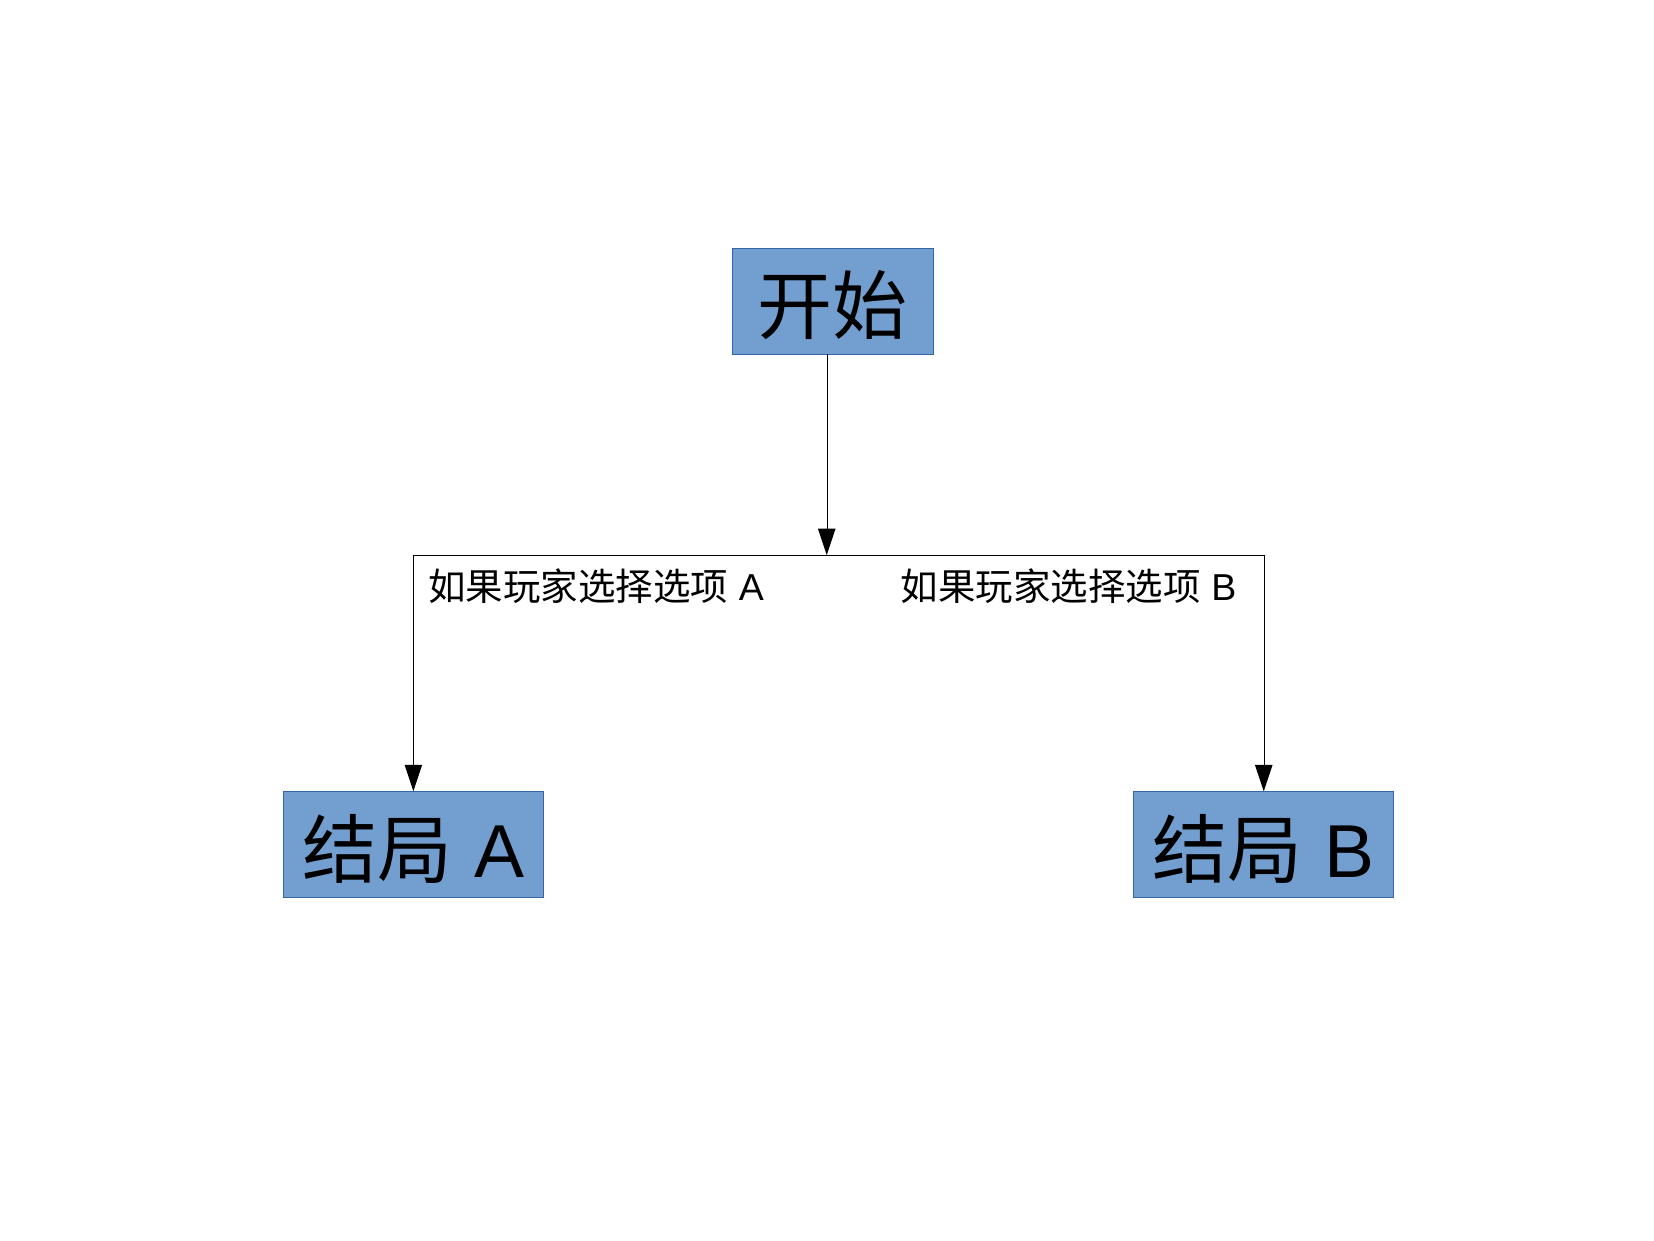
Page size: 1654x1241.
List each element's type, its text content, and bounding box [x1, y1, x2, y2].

text_box 如果玩家选择选项B [885, 549, 1264, 664]
text_box 结局B [1133, 791, 1394, 898]
text_box 如果玩家选择选项A [413, 549, 780, 664]
text_box 结局A [283, 791, 544, 898]
text_box 开始 [732, 248, 934, 355]
